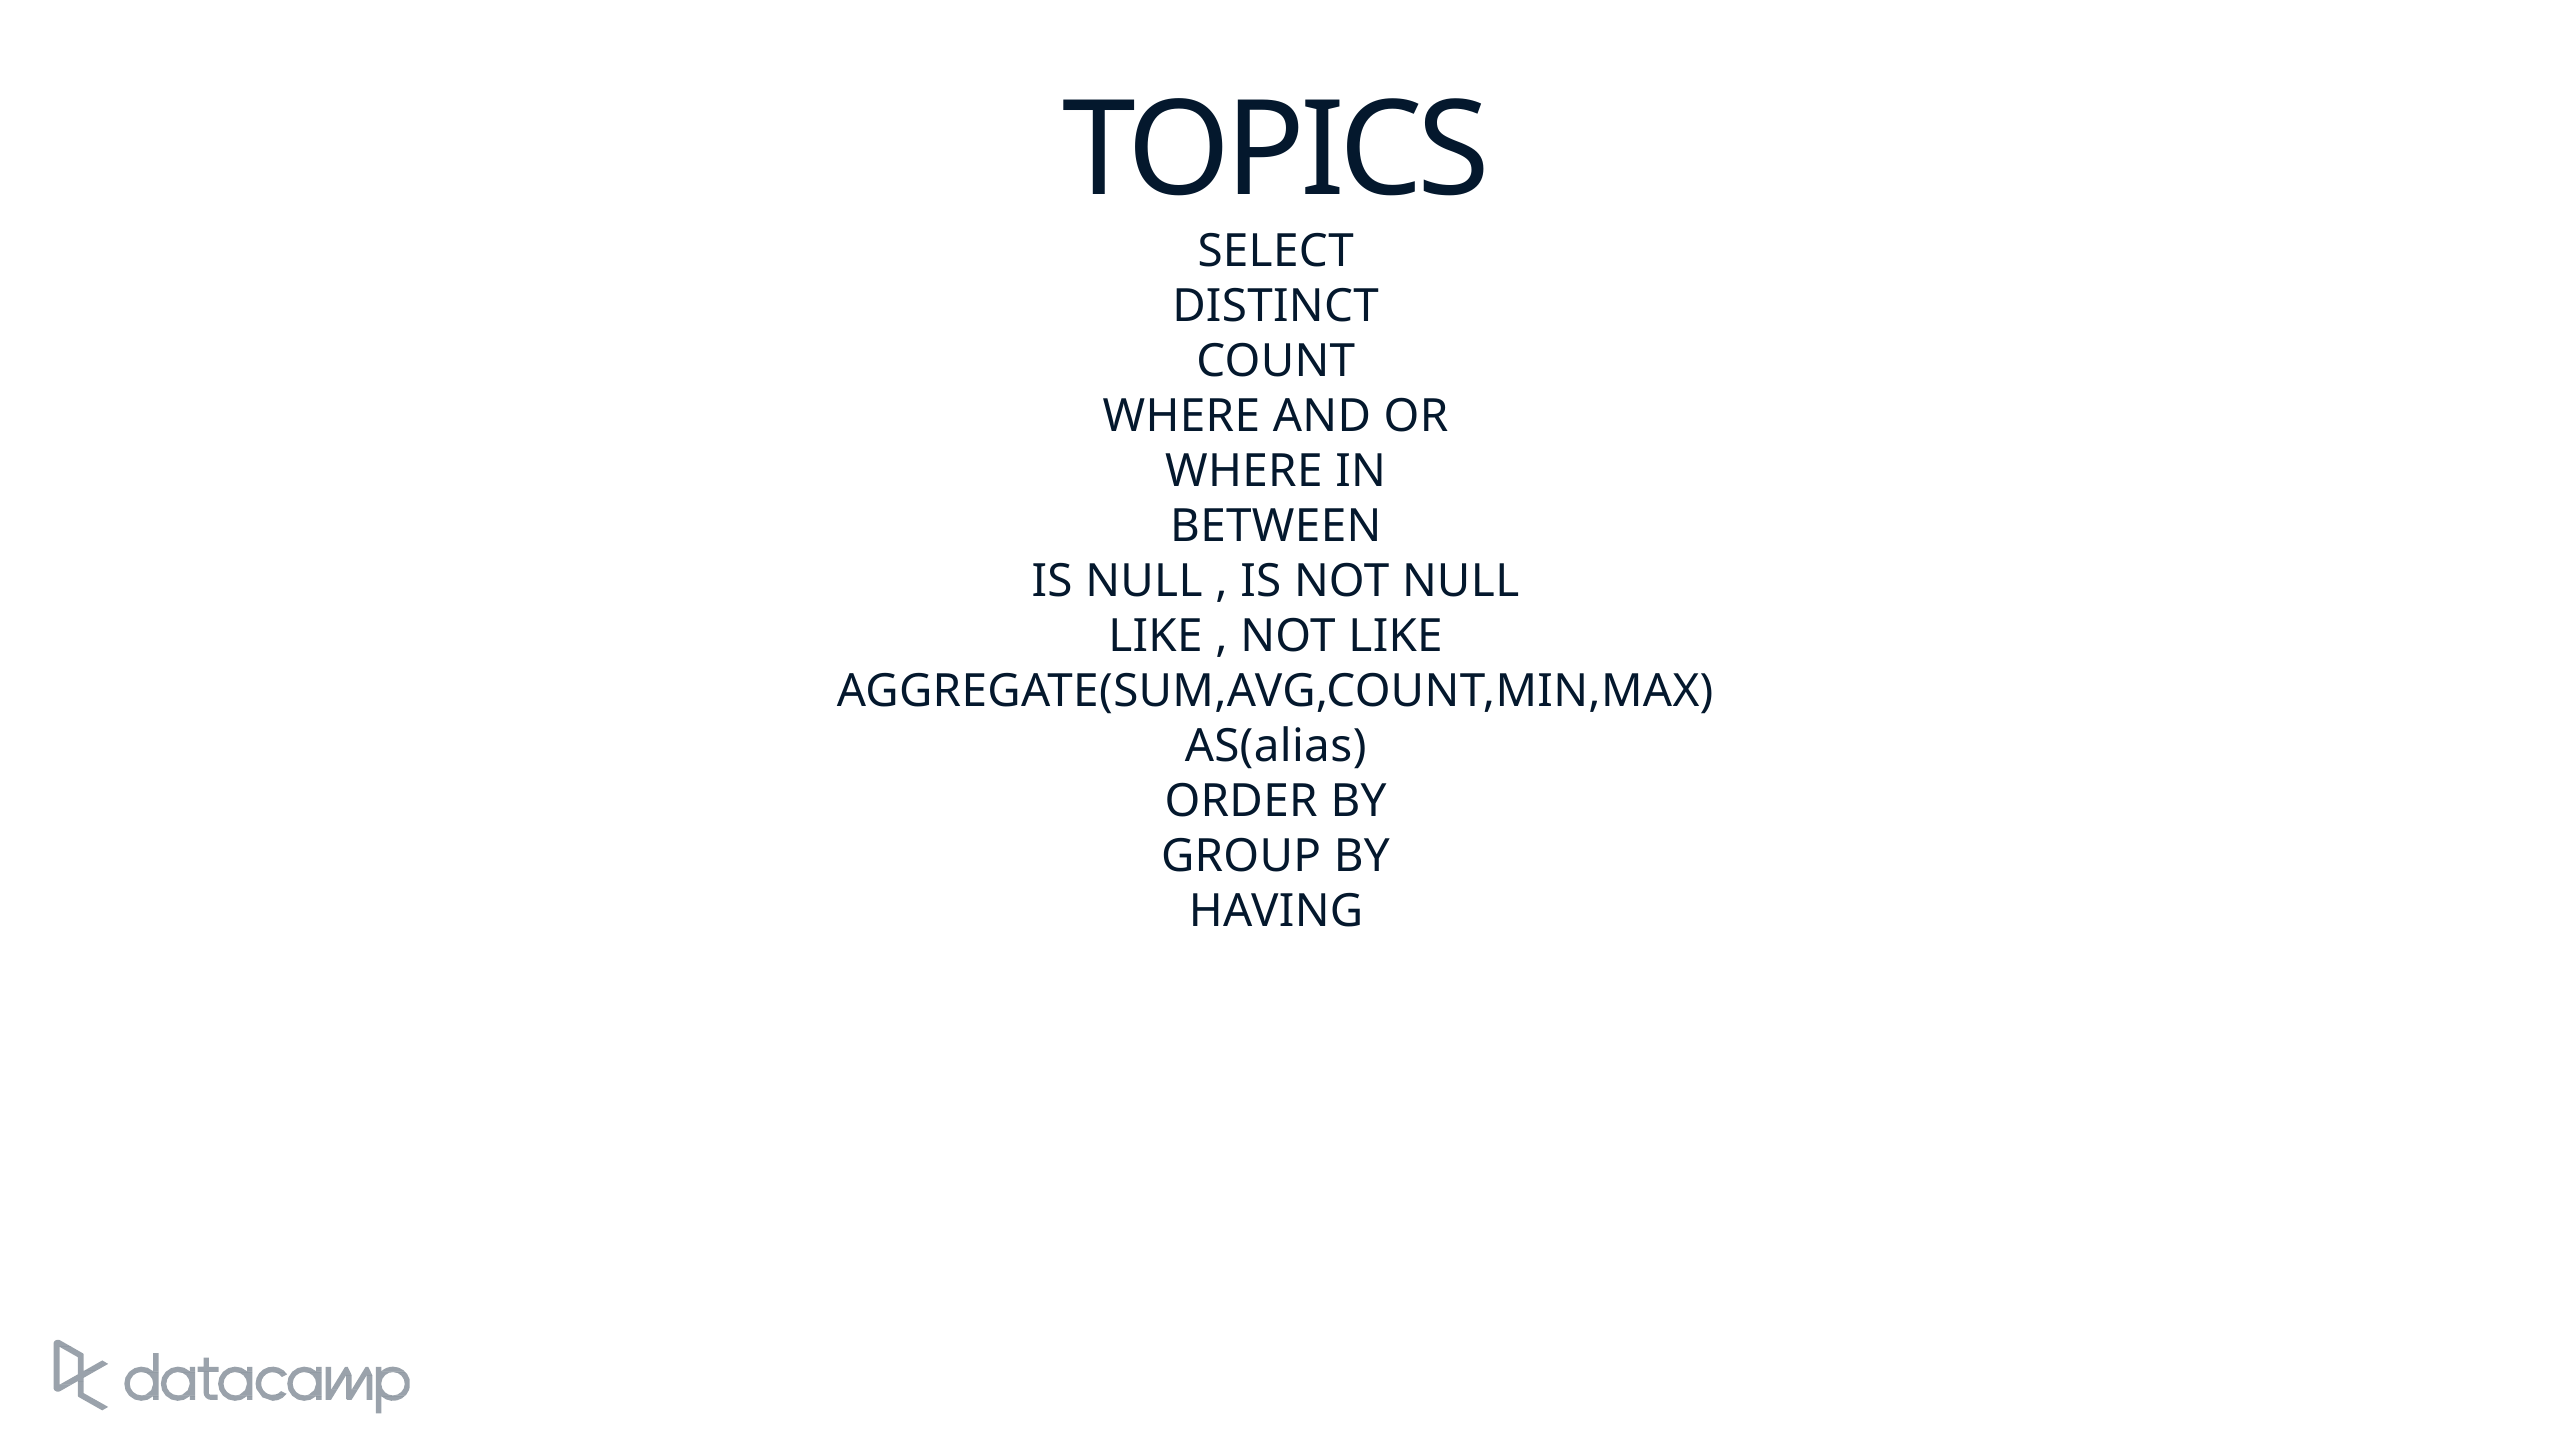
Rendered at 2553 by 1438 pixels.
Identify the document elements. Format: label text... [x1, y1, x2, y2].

text_box [53, 1339, 109, 1411]
text_box [124, 1353, 159, 1401]
text_box [218, 1366, 253, 1401]
text_box [375, 1366, 410, 1414]
text_box [197, 1357, 219, 1400]
title TOPICS SELECT DISTINCT COUNT WHERE AND OR WHERE IN BETWEEN IS NULL , IS NOT NULL LIKE , NOT LIKE AGGREGATE(SUM,AVG,COUNT,MIN,MAX) AS(alias) ORDER BY GROUP BY HAVING [0, 0, 2553, 1438]
text_box [287, 1366, 322, 1401]
text_box [255, 1366, 288, 1401]
text_box [325, 1366, 373, 1400]
text_box [160, 1366, 196, 1401]
